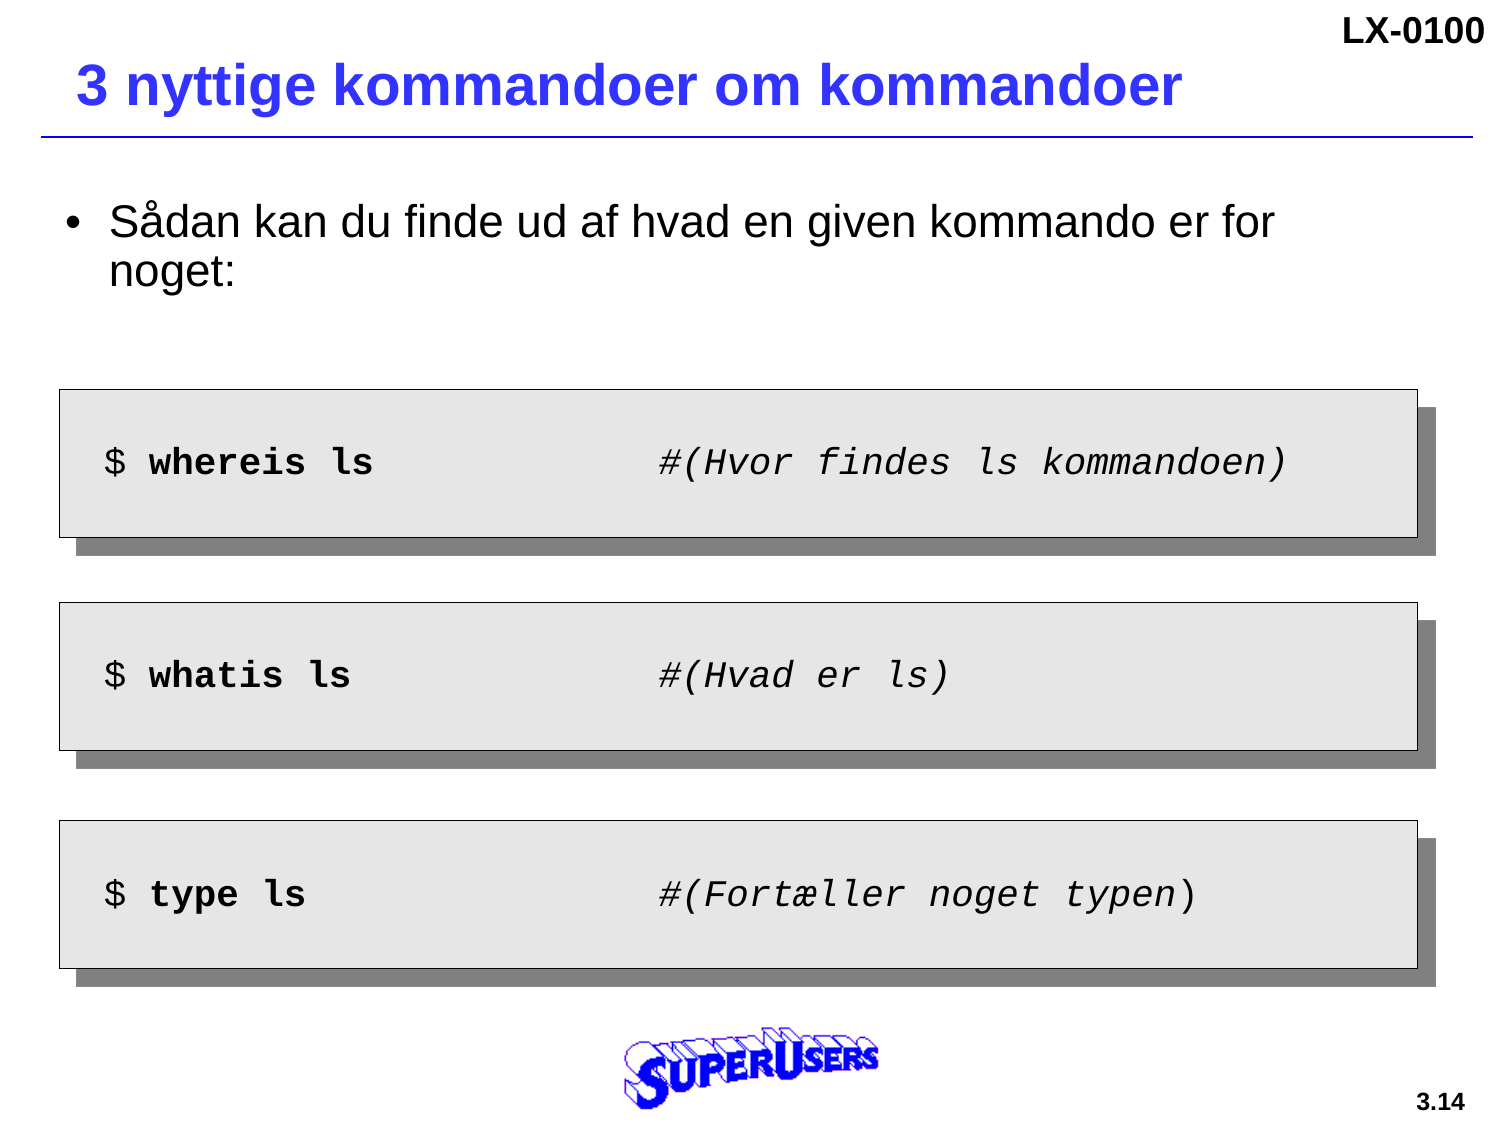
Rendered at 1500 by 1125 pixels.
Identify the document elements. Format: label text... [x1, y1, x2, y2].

title 3 nyttige kommandoer om kommandoer [76, 39, 1424, 126]
picture [620, 1023, 880, 1111]
text_box Sådan kan du finde ud af hvad en given kommando er for noget: [64, 197, 1394, 313]
text_box $ whatis ls #(Hvad er ls) [59, 602, 1418, 751]
text_box $ whereis ls #(Hvor findes ls kommandoen) [59, 389, 1418, 538]
text_box $ type ls #(Fortæller noget typen) [59, 820, 1418, 969]
